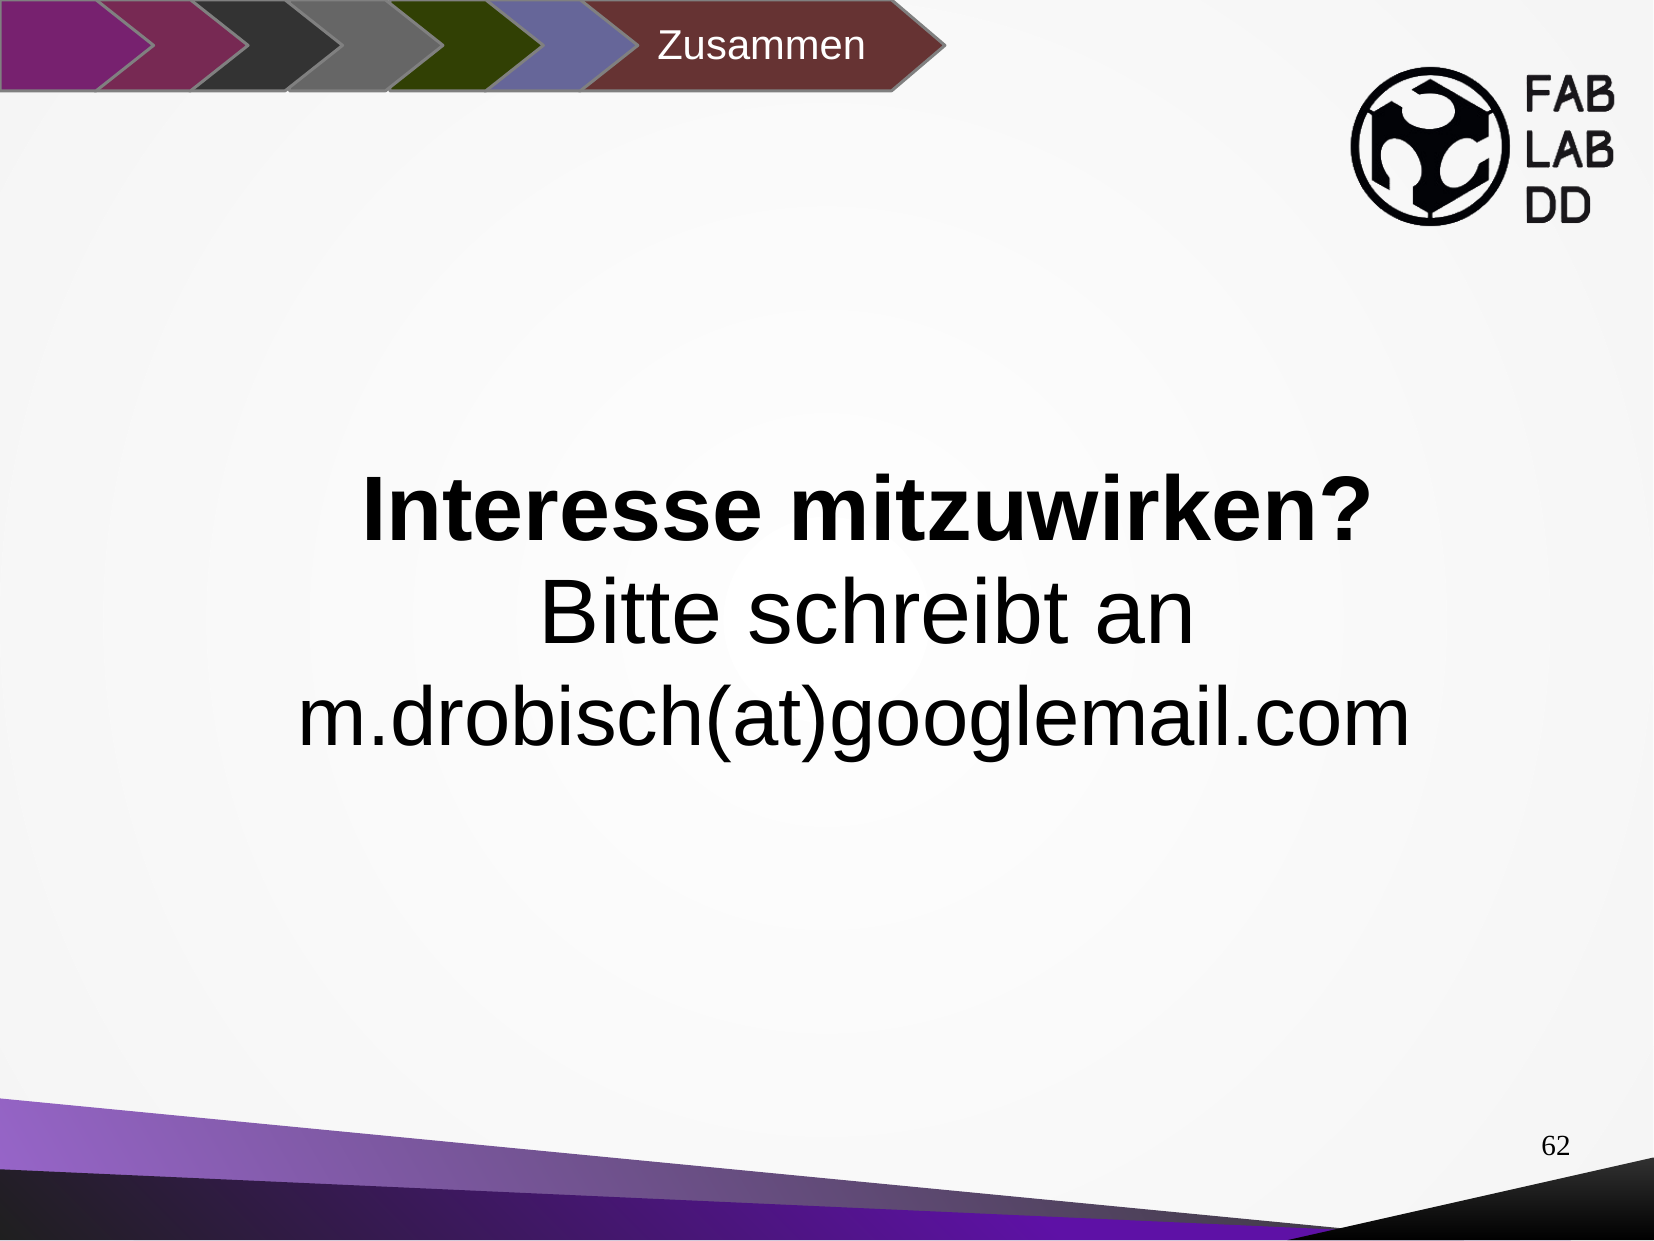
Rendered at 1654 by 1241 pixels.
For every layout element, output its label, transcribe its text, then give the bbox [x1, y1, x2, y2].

text_box Zusammen [582, 0, 945, 91]
picture [1324, 36, 1642, 257]
title Interesse mitzuwirken? Bitte schreibt an m.drobisch(at)googlemail.com [259, 457, 1477, 766]
text_box [0, 0, 638, 91]
